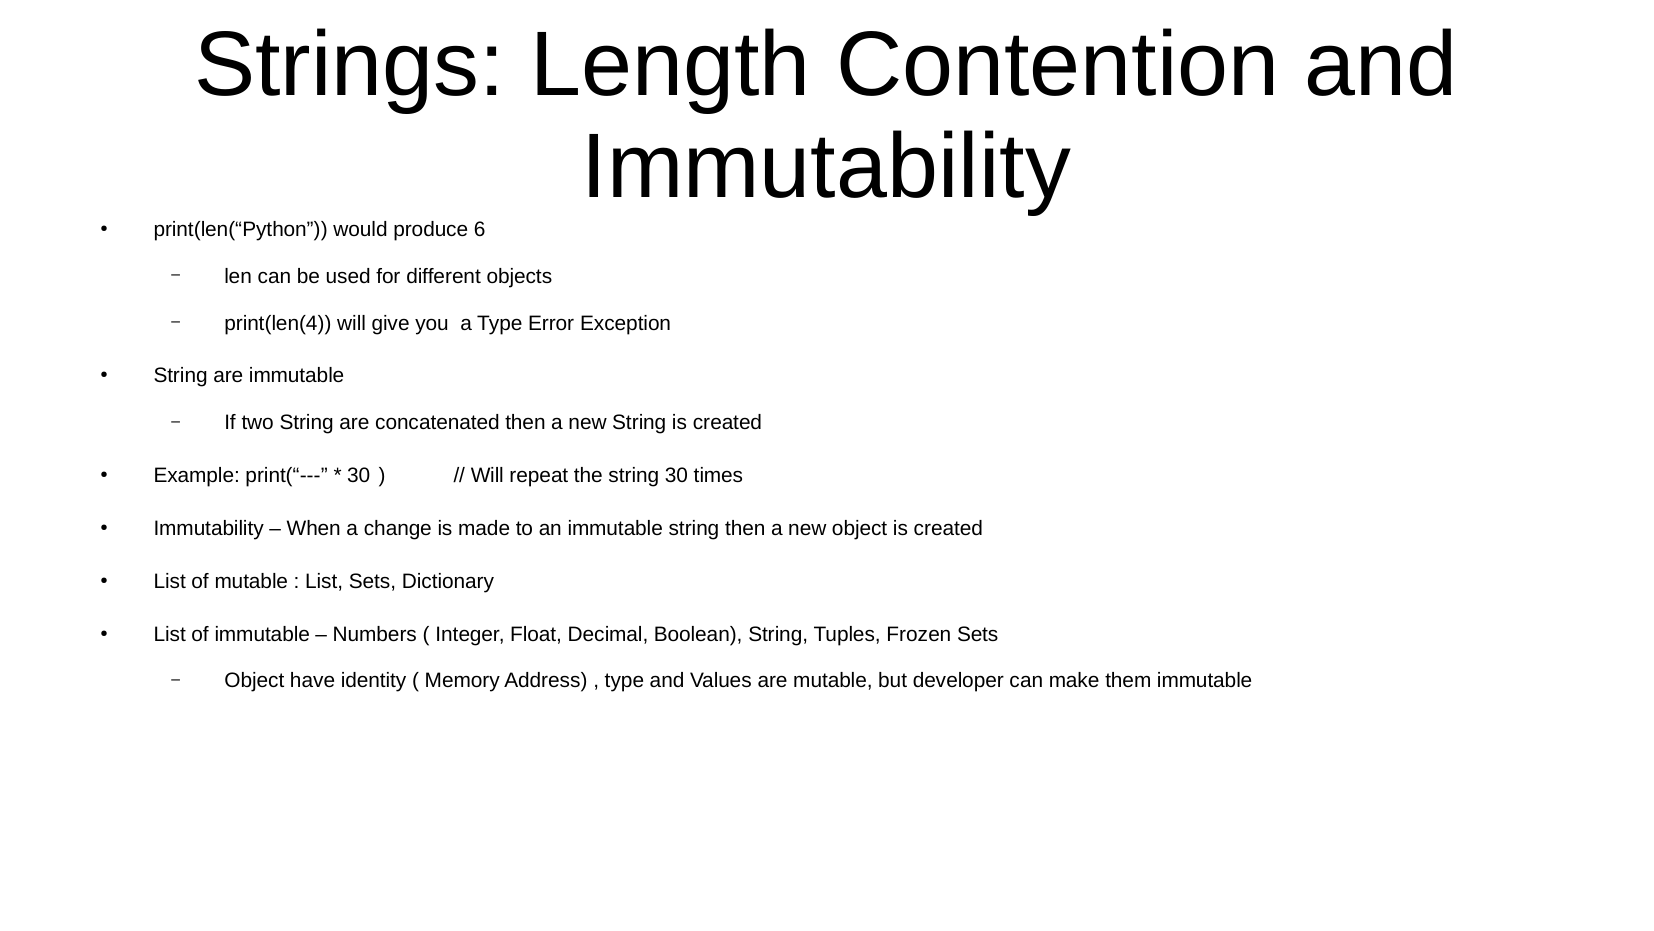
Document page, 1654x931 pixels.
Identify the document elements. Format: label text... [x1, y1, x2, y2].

list print(len(“Python”)) would produce 6 len can be used for different objects print(len(4)) will give you a Type Error Exception String are immutable If two String are concatenated then a new String is created Example: print(“---” * 30 ) // Will repeat the string 30 times Immutability – When a change is made to an immutable string then a new object is created List of mutable : List, Sets, Dictionary List of immutable – Numbers ( Integer, Float, Decimal, Boolean), String, Tuples, Frozen Sets Object have identity ( Memory Address) , type and Values are mutable, but developer can make them immutable [82, 217, 1576, 901]
title Strings: Length Contention and Immutability [82, 12, 1571, 217]
